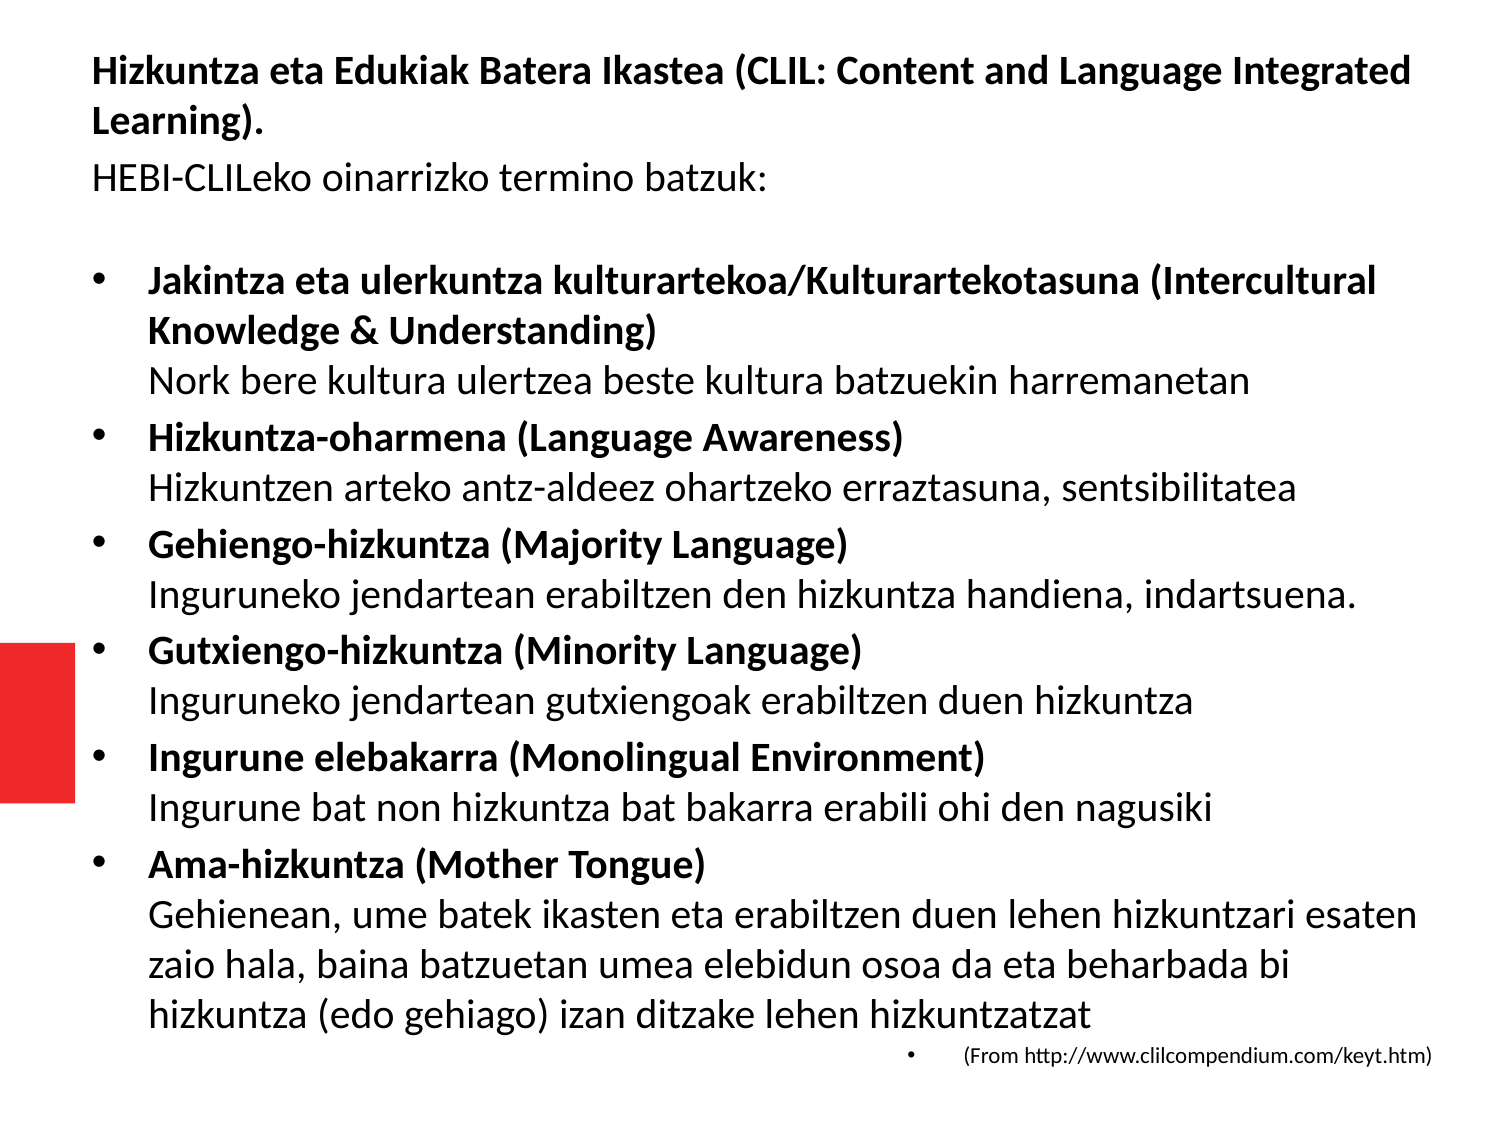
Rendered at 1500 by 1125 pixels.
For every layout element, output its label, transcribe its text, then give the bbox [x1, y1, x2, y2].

list Hizkuntza eta Edukiak Batera Ikastea (CLIL: Content and Language Integrated Learning). HEBI-CLILeko oinarrizko termino batzuk: Jakintza eta ulerkuntza kulturartekoa/Kulturartekotasuna (Intercultural Knowledge & Understanding) Nork bere kultura ulertzea beste kultura batzuekin harremanetan Hizkuntza-oharmena (Language Awareness) Hizkuntzen arteko antz-aldeez ohartzeko erraztasuna, sentsibilitatea Gehiengo-hizkuntza (Majority Language) Inguruneko jendartean erabiltzen den hizkuntza handiena, indartsuena. Gutxiengo-hizkuntza (Minority Language) Inguruneko jendartean gutxiengoak erabiltzen duen hizkuntza Ingurune elebakarra (Monolingual Environment) Ingurune bat non hizkuntza bat bakarra erabili ohi den nagusiki Ama-hizkuntza (Mother Tongue) Gehienean, ume batek ikasten eta erabiltzen duen lehen hizkuntzari esaten zaio hala, baina batzuetan umea elebidun osoa da eta beharbada bi hizkuntza (edo gehiago) izan ditzake lehen hizkuntzatzat (From http://www.clilcompendium.com/keyt.htm) [76, 35, 1449, 1102]
